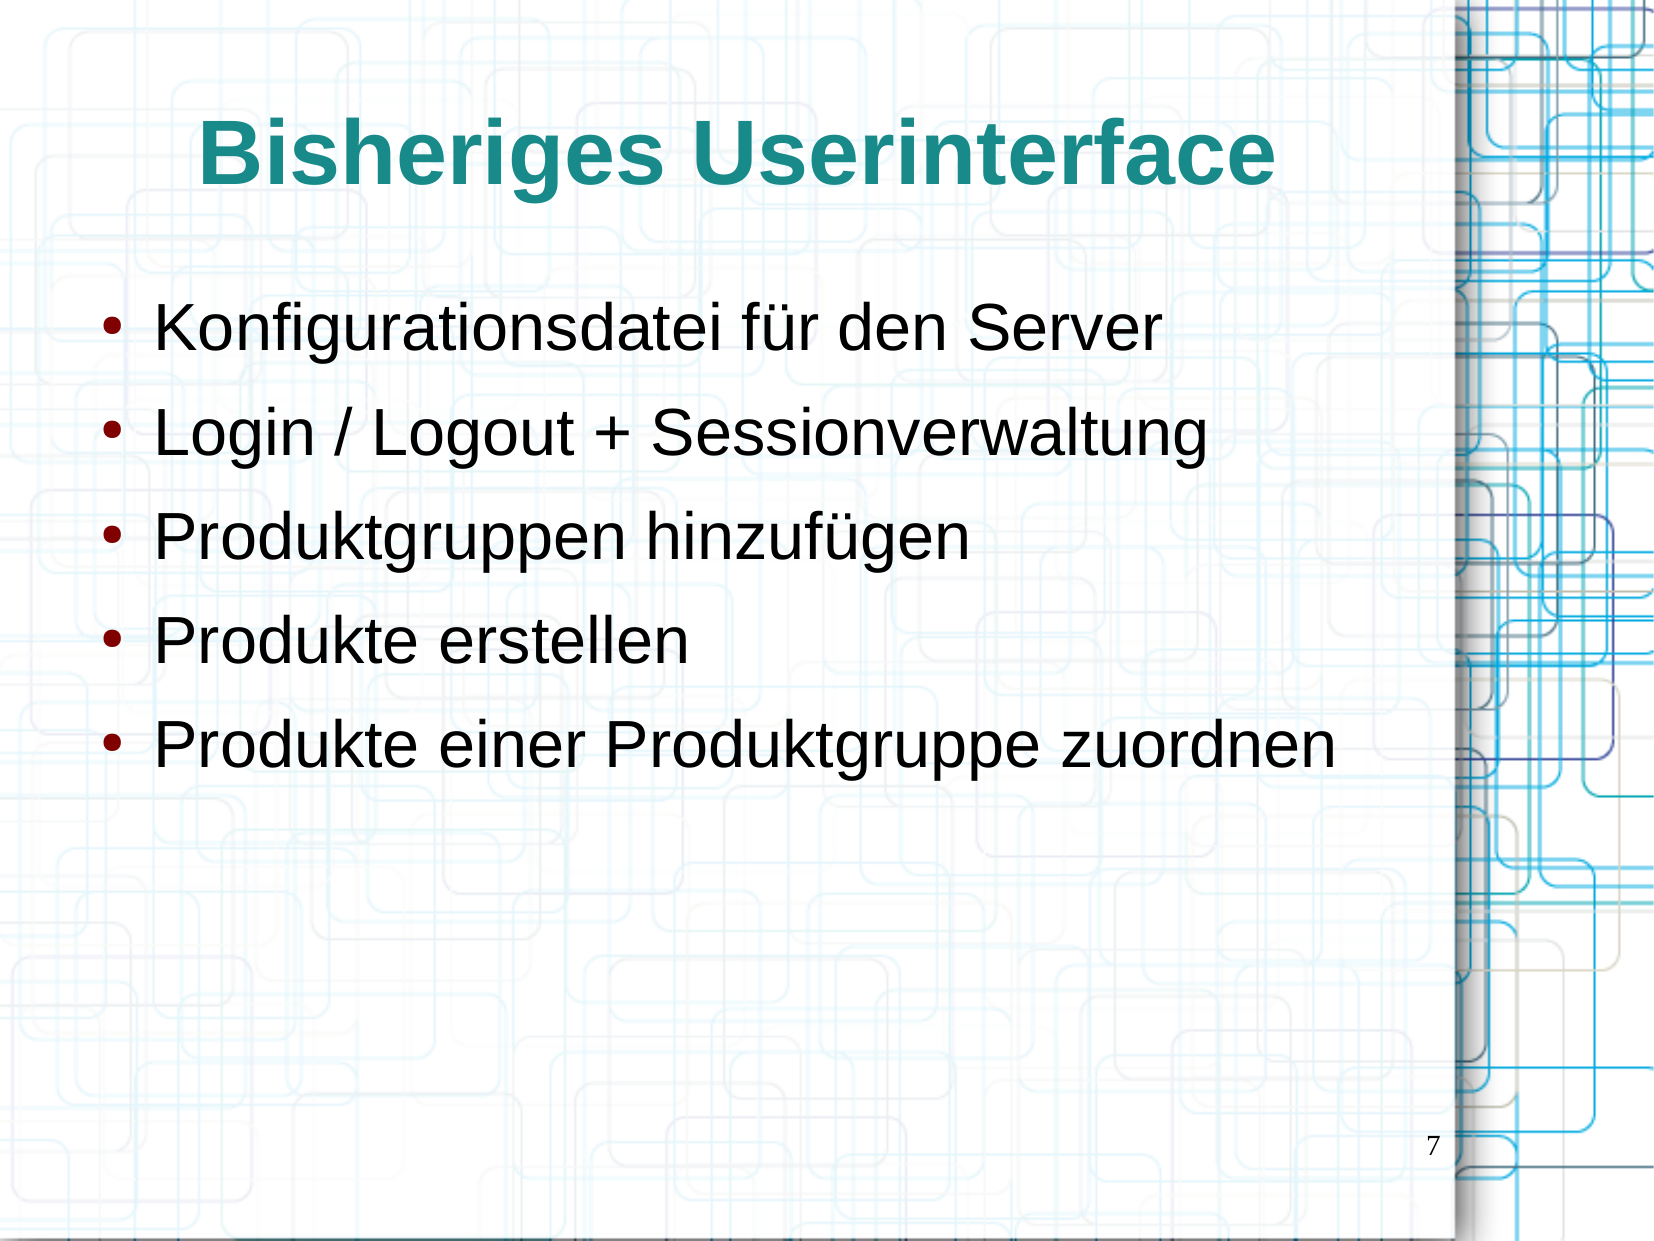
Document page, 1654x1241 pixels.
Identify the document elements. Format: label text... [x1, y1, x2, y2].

list Konfigurationsdatei für den Server Login / Logout + Sessionverwaltung Produktgruppen hinzufügen Produkte erstellen Produkte einer Produktgruppe zuordnen [82, 290, 1462, 1106]
picture [0, 0, 1654, 1241]
title Bisheriges Userinterface [59, 51, 1418, 255]
